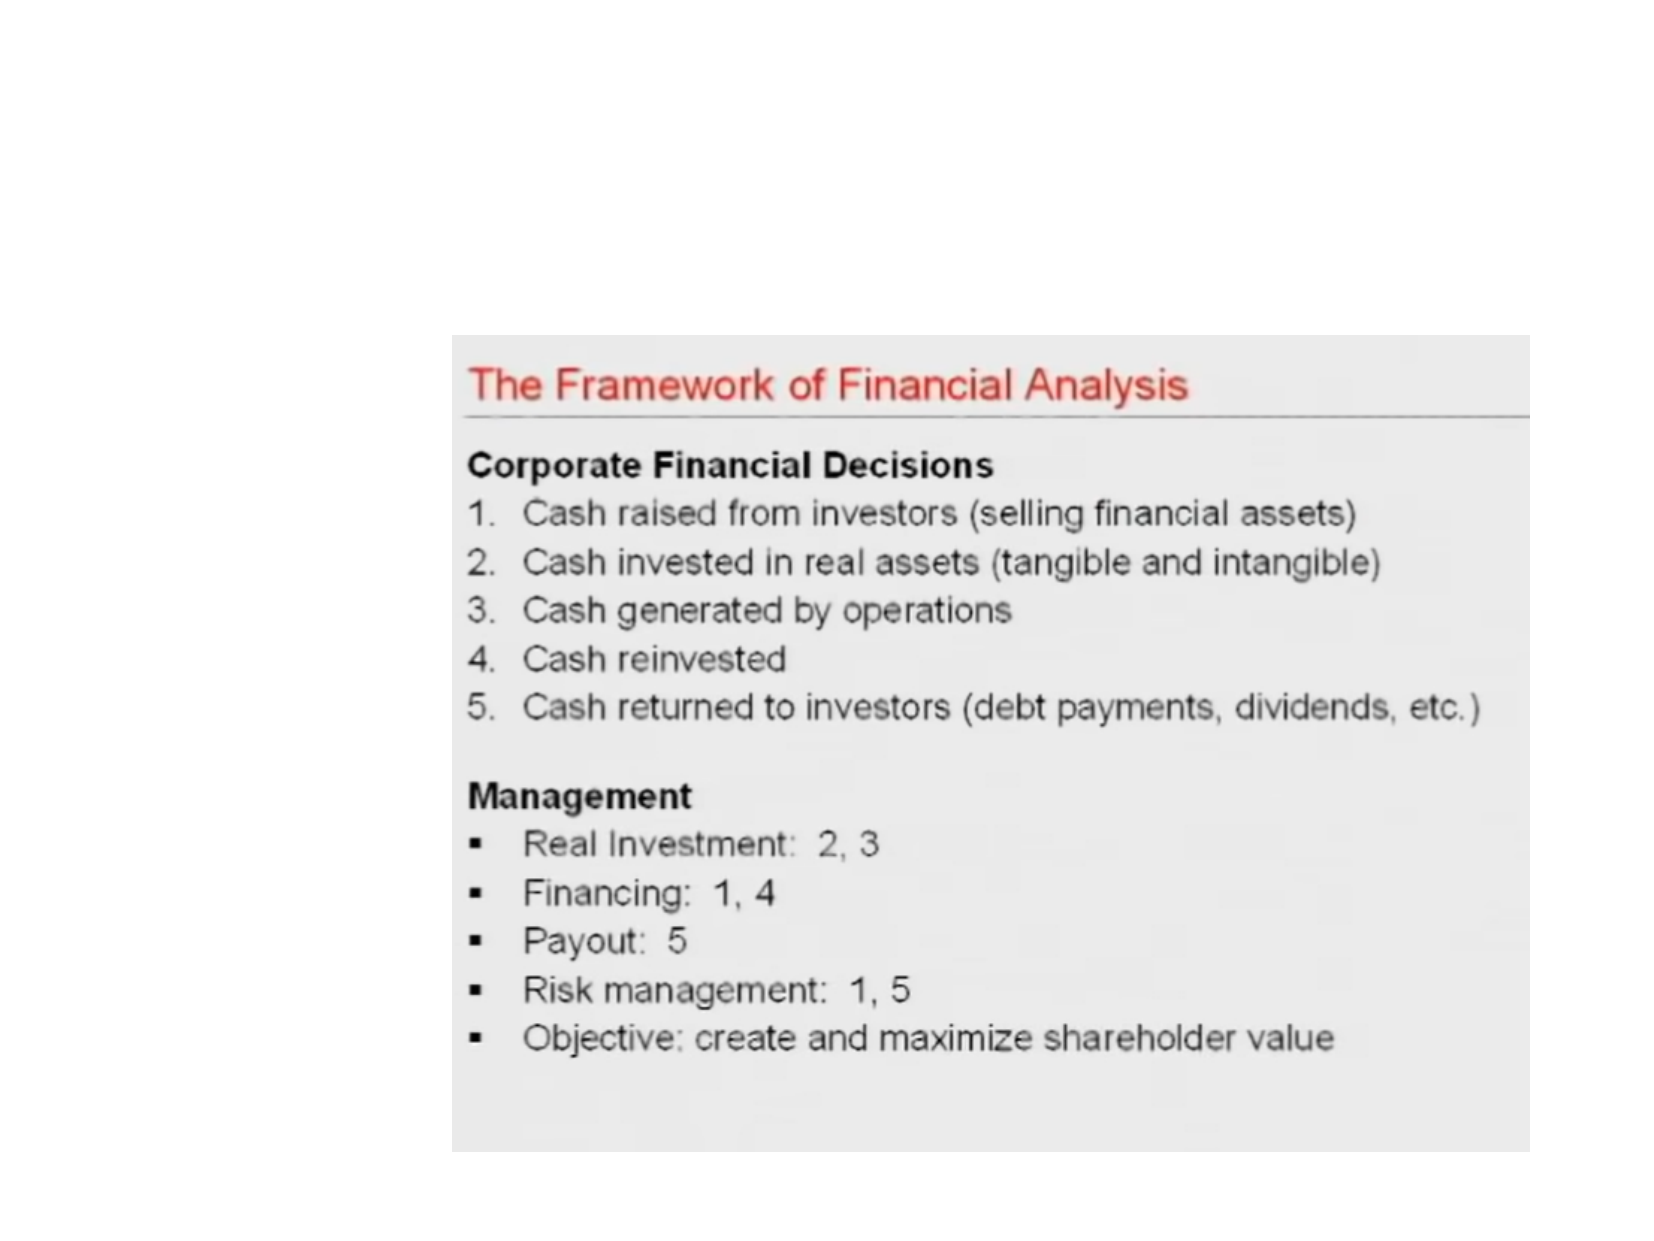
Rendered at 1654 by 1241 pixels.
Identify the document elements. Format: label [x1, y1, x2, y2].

picture [452, 335, 1530, 1152]
